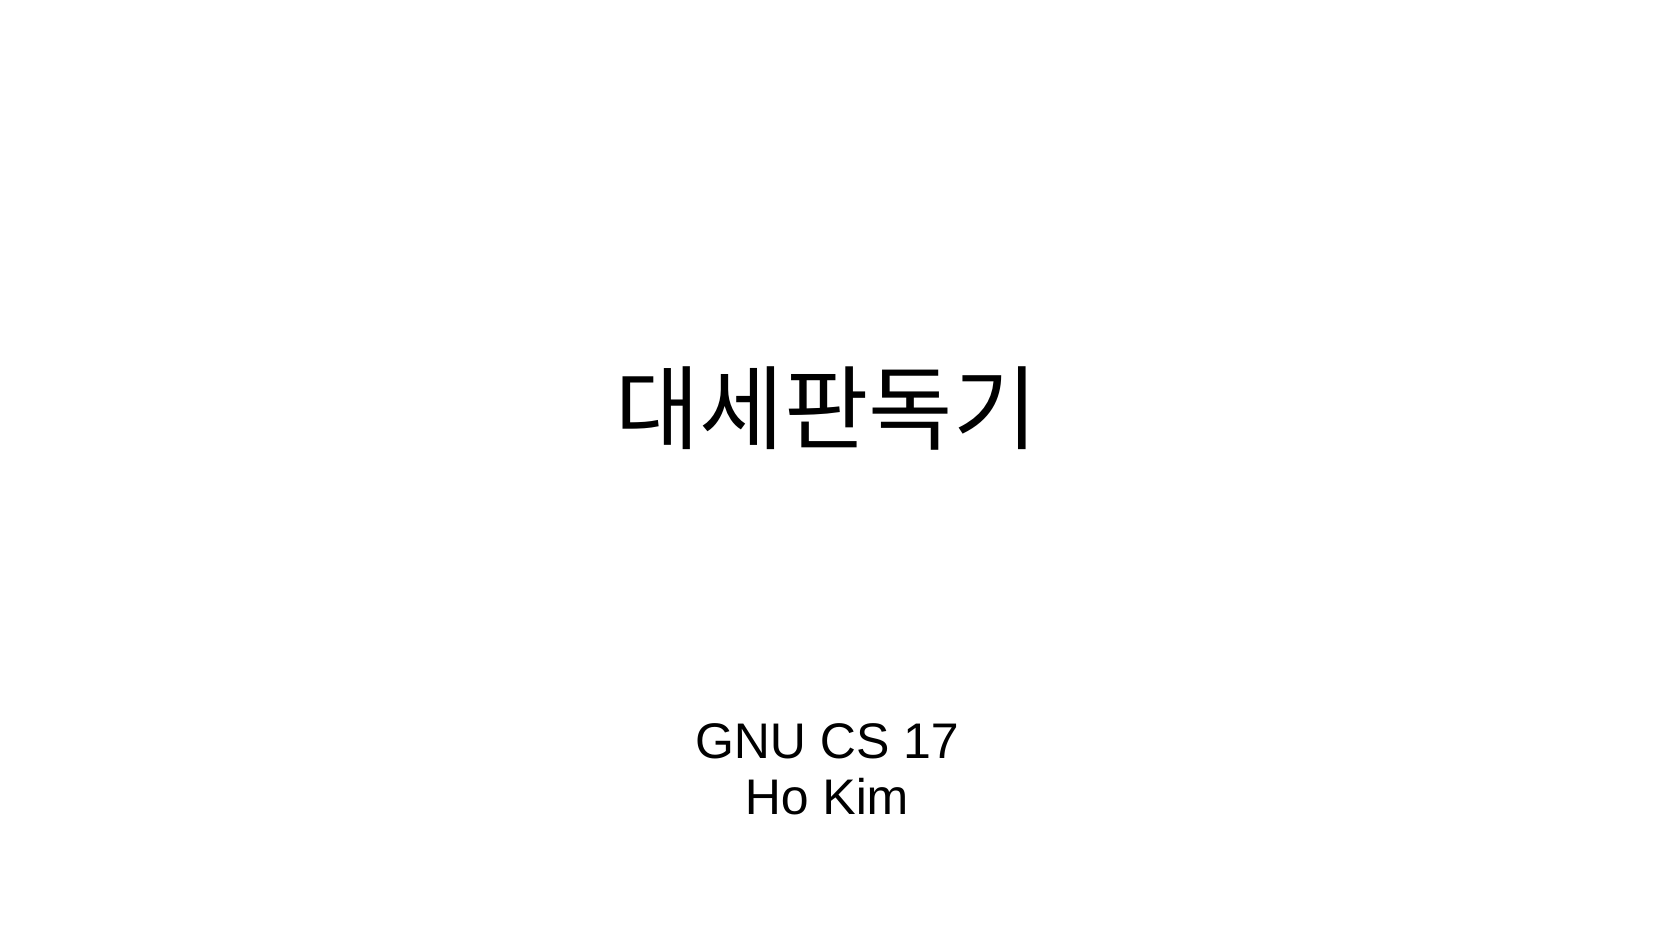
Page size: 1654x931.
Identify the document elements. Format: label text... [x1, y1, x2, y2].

subtitle GNU CS 17 Ho Kim [82, 652, 1571, 886]
title 대세판독기 [82, 324, 1571, 481]
